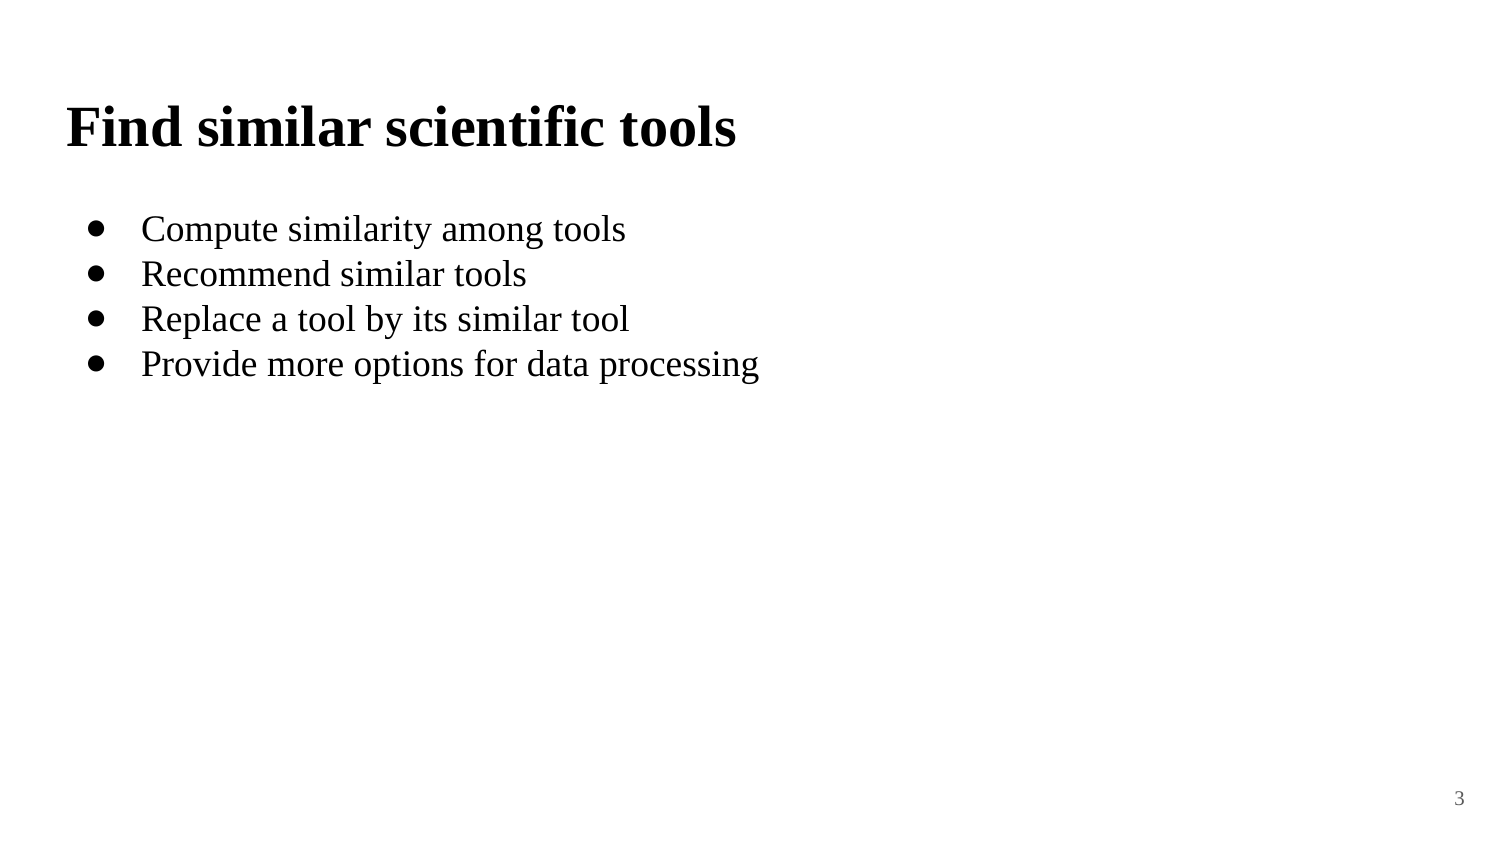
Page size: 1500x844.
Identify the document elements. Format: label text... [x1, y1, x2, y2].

slide_number <number> [1389, 764, 1480, 830]
title Find similar scientific tools [51, 72, 1449, 167]
list Compute similarity among tools Recommend similar tools Replace a tool by its similar tool Provide more options for data processing [51, 189, 1449, 750]
